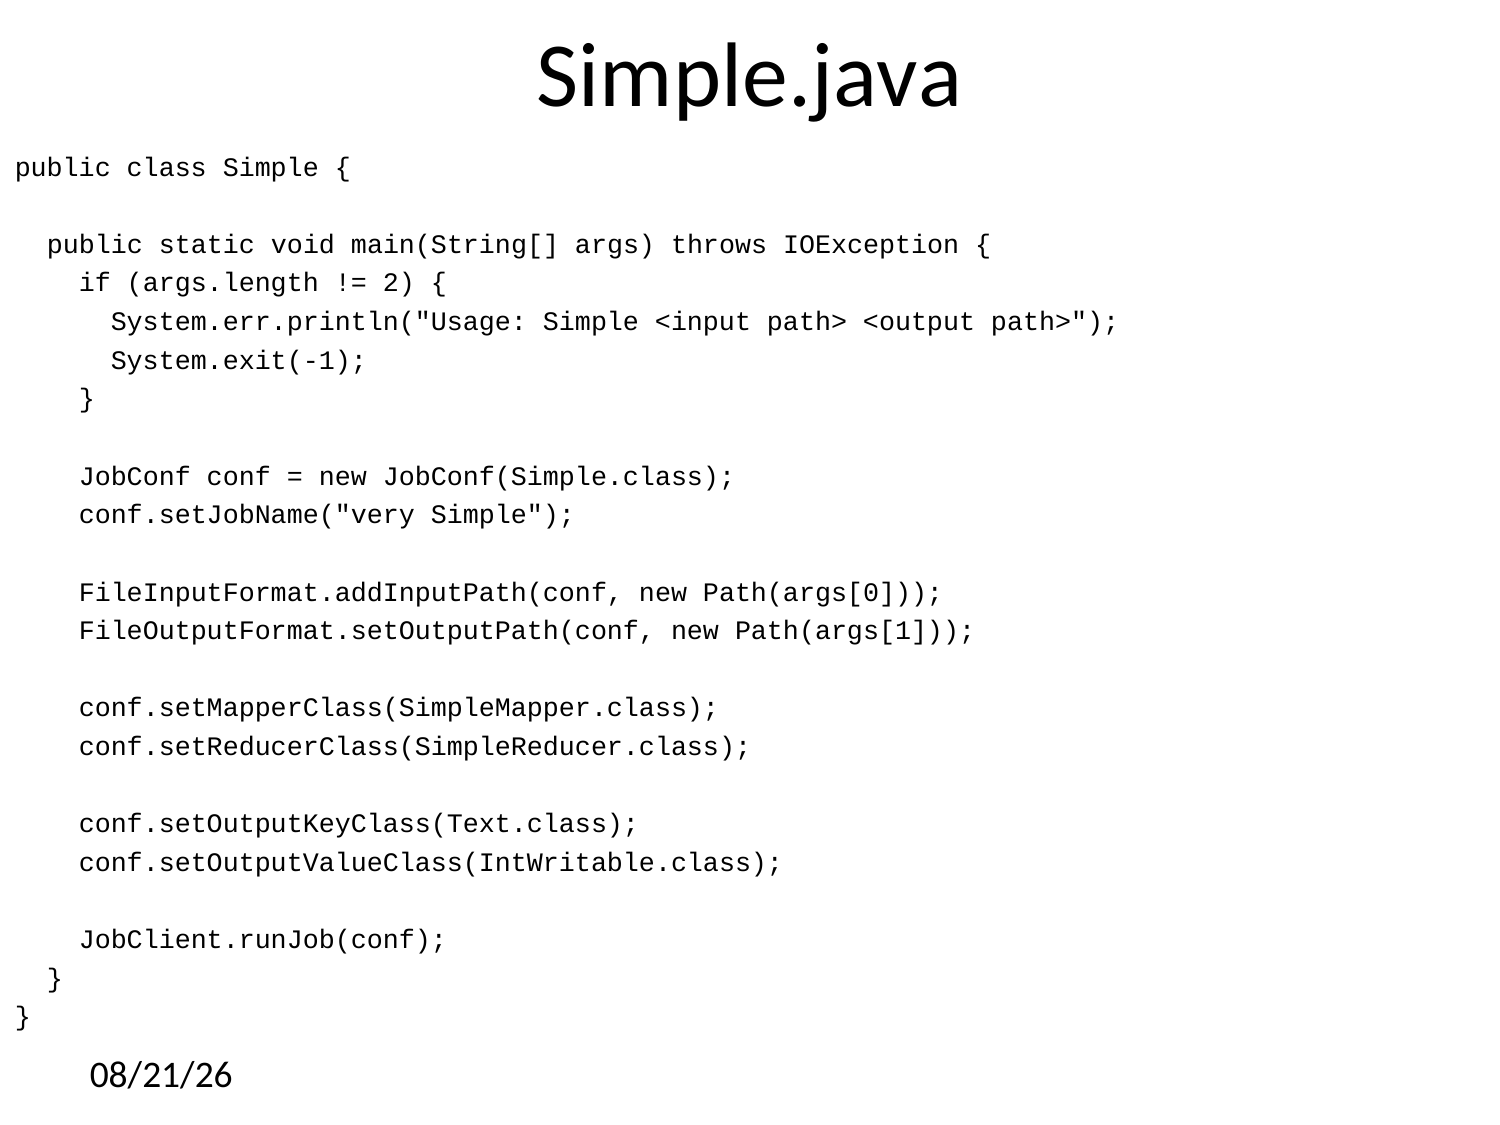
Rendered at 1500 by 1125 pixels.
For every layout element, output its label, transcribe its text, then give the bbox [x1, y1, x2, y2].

list public class Simple { public static void main(String[] args) throws IOException { if (args.length != 2) { System.err.println("Usage: Simple <input path> <output path>"); System.exit(-1); } JobConf conf = new JobConf(Simple.class); conf.setJobName("very Simple"); FileInputFormat.addInputPath(conf, new Path(args[0])); FileOutputFormat.setOutputPath(conf, new Path(args[1])); conf.setMapperClass(SimpleMapper.class); conf.setReducerClass(SimpleReducer.class); conf.setOutputKeyClass(Text.class); conf.setOutputValueClass(IntWritable.class); JobClient.runJob(conf); } } [0, 141, 1489, 1052]
title Simple.java [75, 6, 1426, 133]
